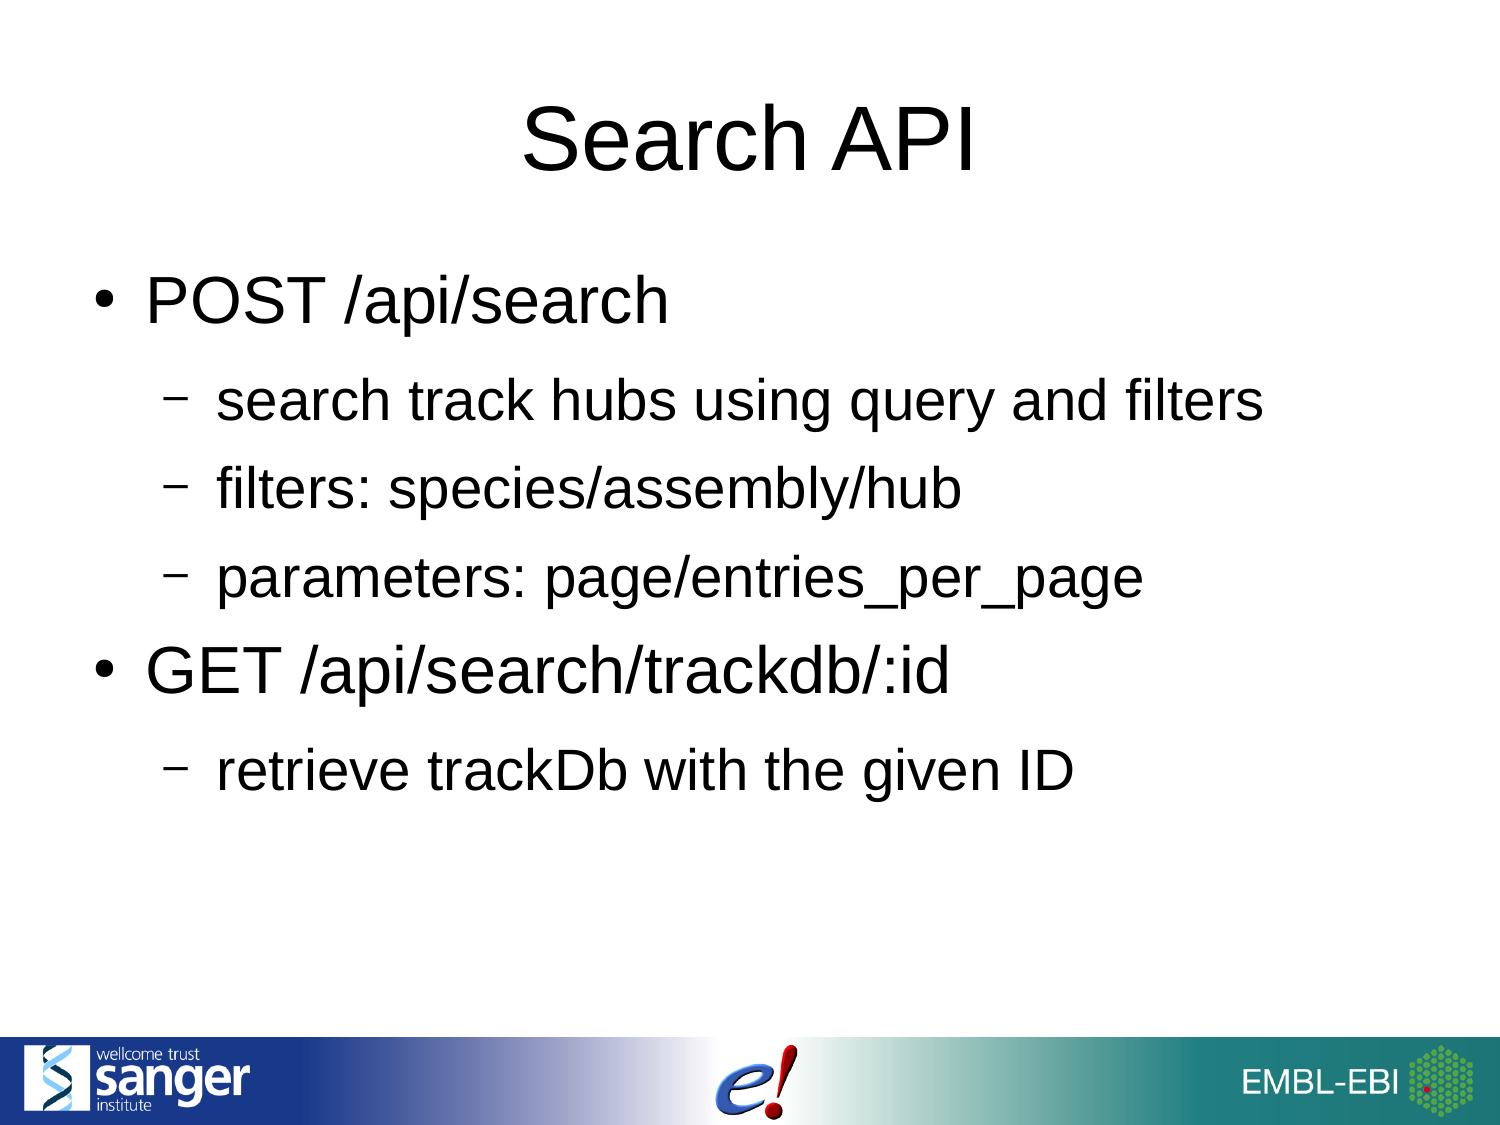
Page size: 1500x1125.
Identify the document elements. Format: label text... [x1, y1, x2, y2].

list POST /api/search search track hubs using query and filters filters: species/assembly/hub parameters: page/entries_per_page GET /api/search/trackdb/:id retrieve trackDb with the given ID [75, 263, 1395, 916]
picture [0, 1037, 1500, 1125]
title Search API [75, 44, 1425, 233]
